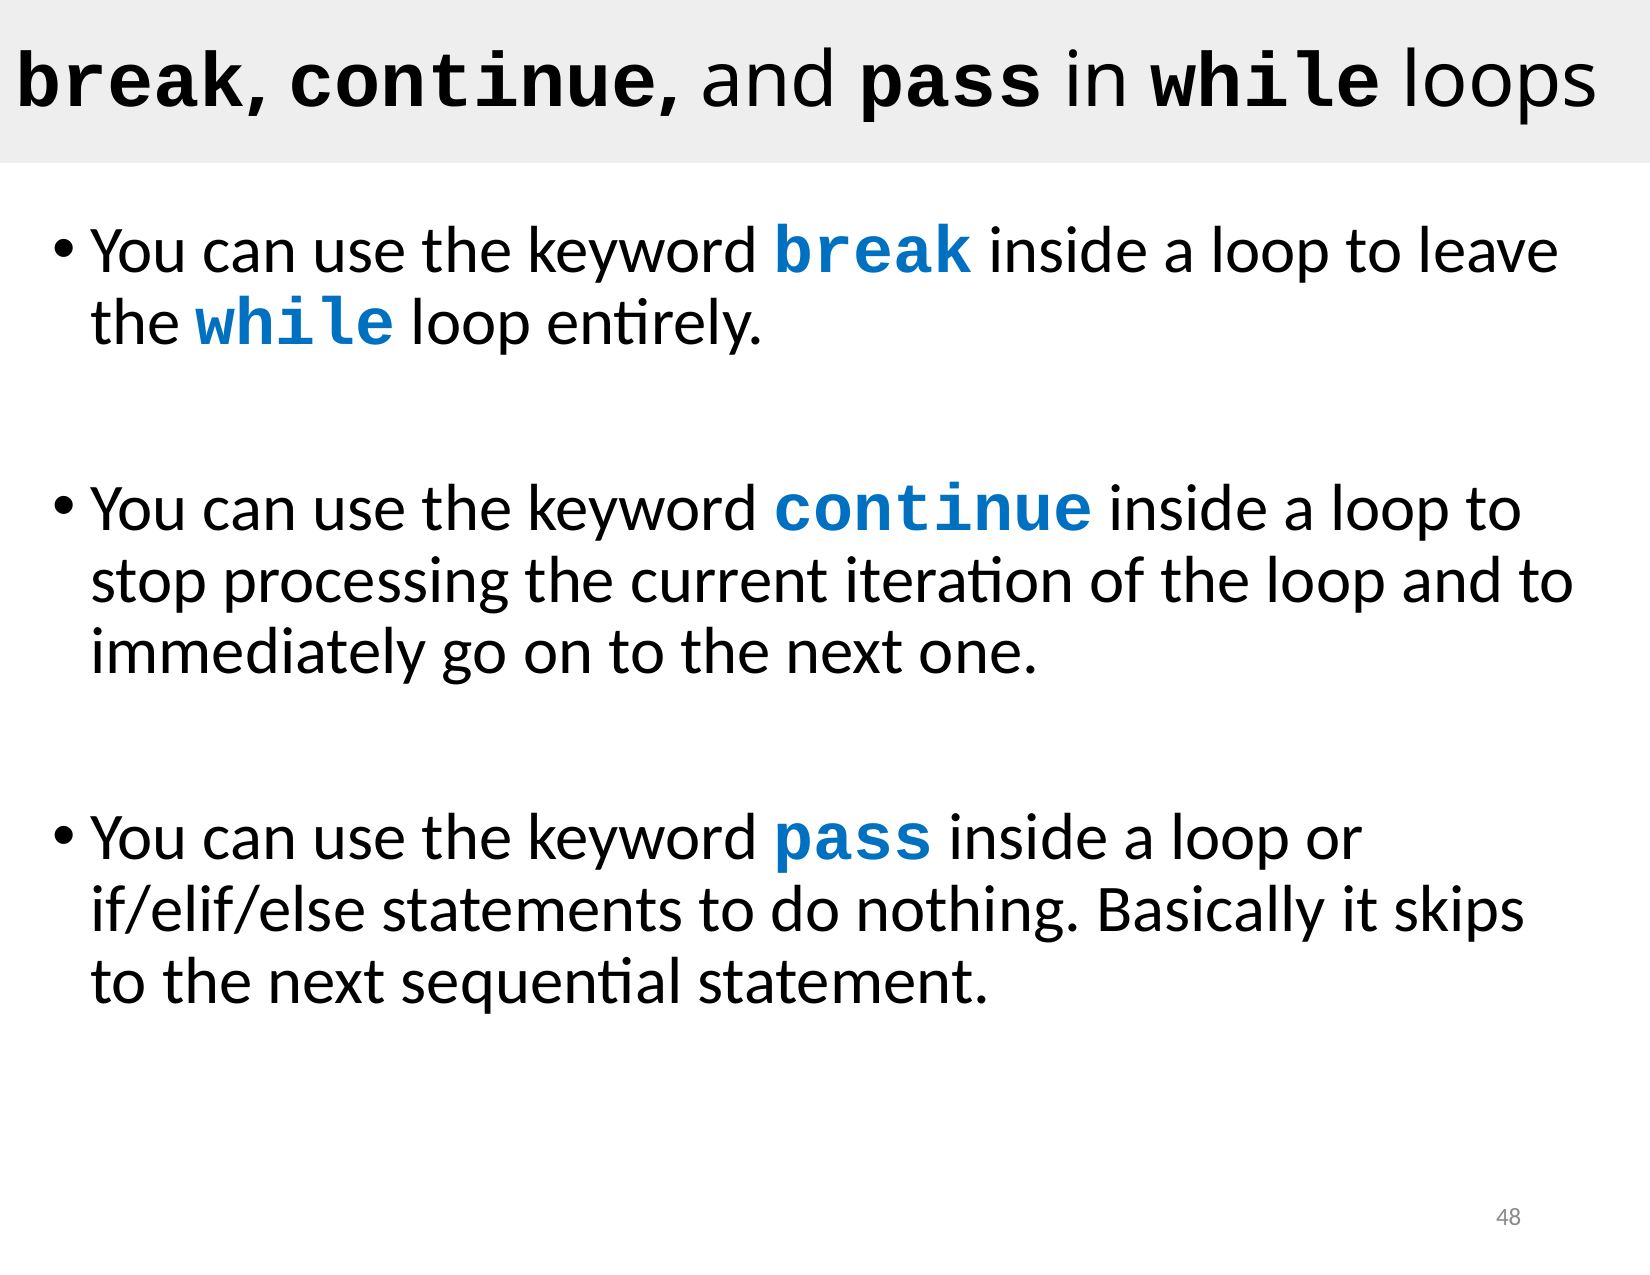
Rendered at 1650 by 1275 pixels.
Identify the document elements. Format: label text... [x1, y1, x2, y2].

title break, continue, and pass in while loops [0, 0, 1650, 163]
list You can use the keyword break inside a loop to leave the while loop entirely. You can use the keyword continue inside a loop to stop processing the current iteration of the loop and to immediately go on to the next one. You can use the keyword pass inside a loop or if/elif/else statements to do nothing. Basically it skips to the next sequential statement. [37, 207, 1595, 1149]
